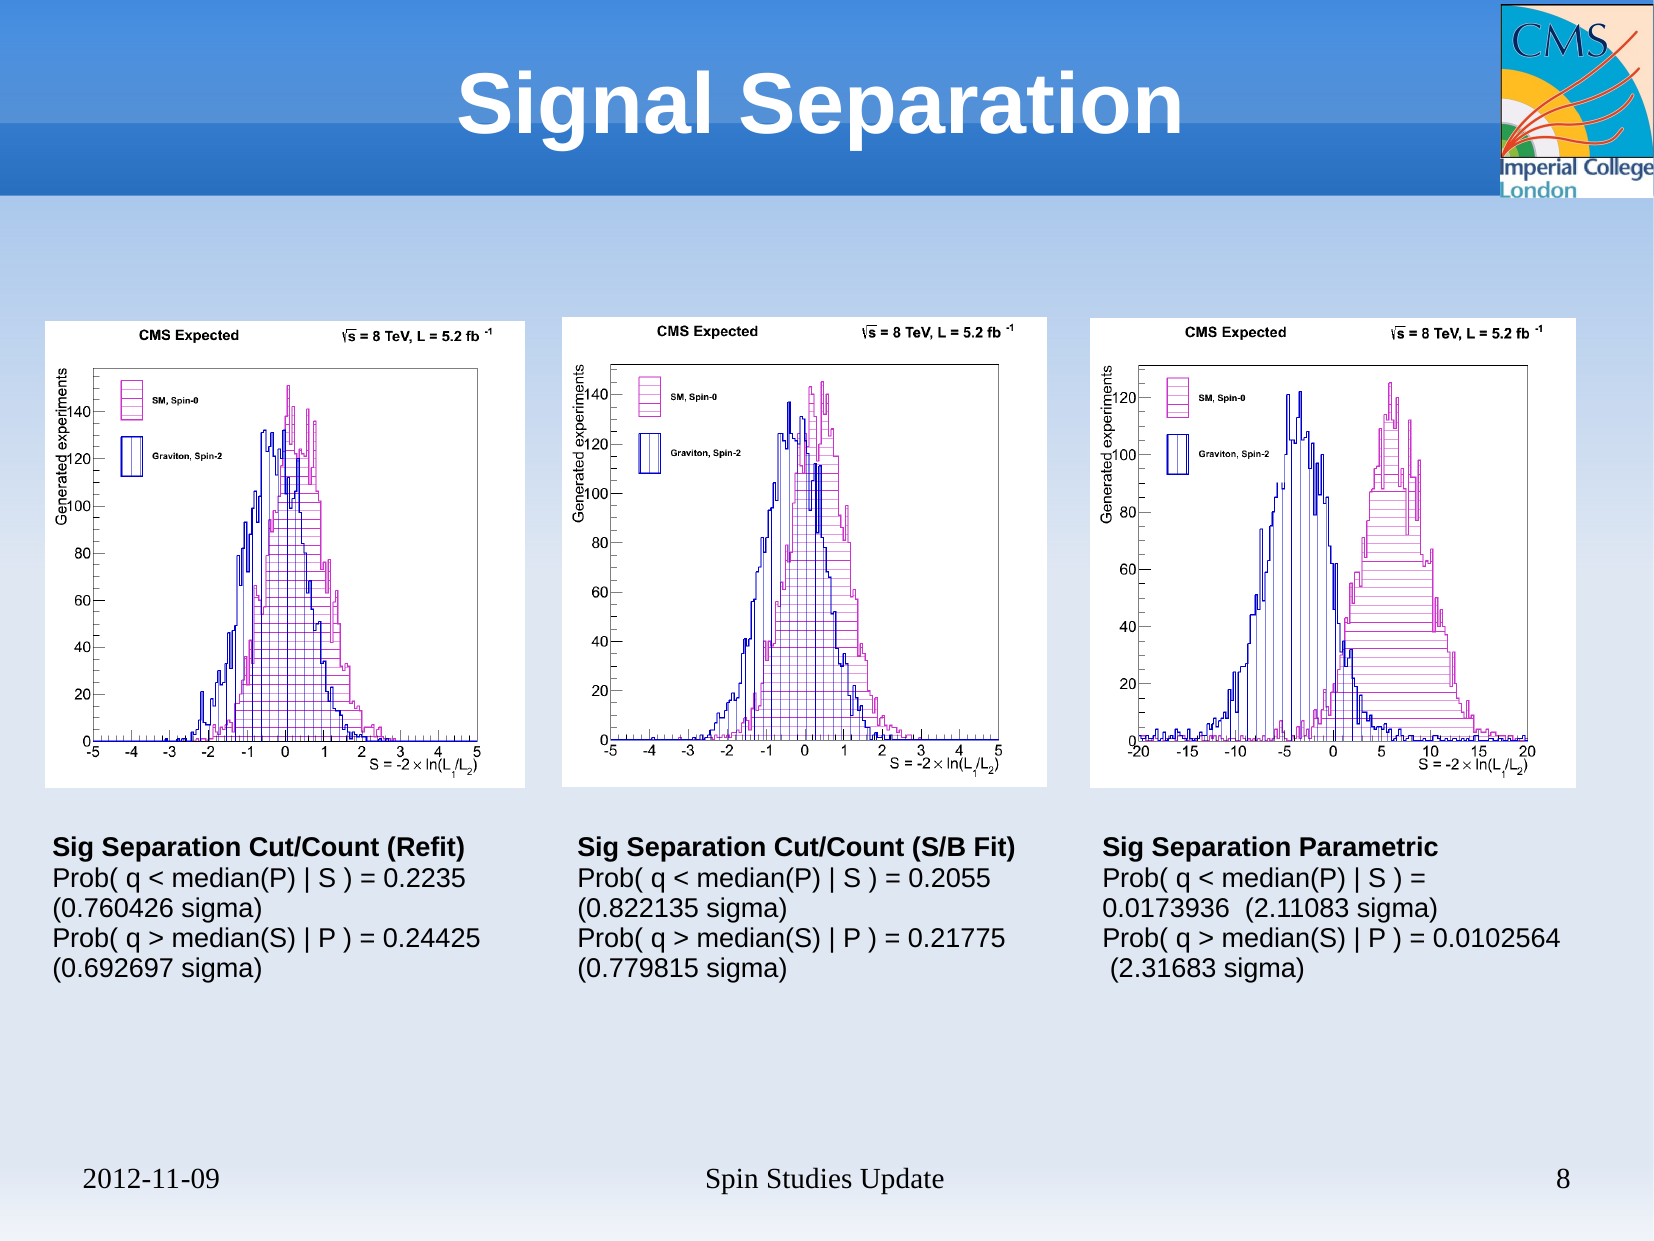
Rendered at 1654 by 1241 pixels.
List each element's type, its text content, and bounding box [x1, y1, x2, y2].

title Signal Separation [76, 0, 1565, 208]
text_box Sig Separation Cut/Count (Refit) Prob( q < median(P) | S ) = 0.2235 (0.760426 sigma) Prob( q > median(S) | P ) = 0.24425 (0.692697 sigma) [37, 825, 526, 992]
text_box Sig Separation Parametric Prob( q < median(P) | S ) = 0.0173936 (2.11083 sigma) Prob( q > median(S) | P ) = 0.0102564 (2.31683 sigma) [1087, 825, 1576, 992]
text_box Sig Separation Cut/Count (S/B Fit) Prob( q < median(P) | S ) = 0.2055 (0.822135 sigma) Prob( q > median(S) | P ) = 0.21775 (0.779815 sigma) [562, 825, 1051, 992]
picture [0, 0, 1654, 1241]
